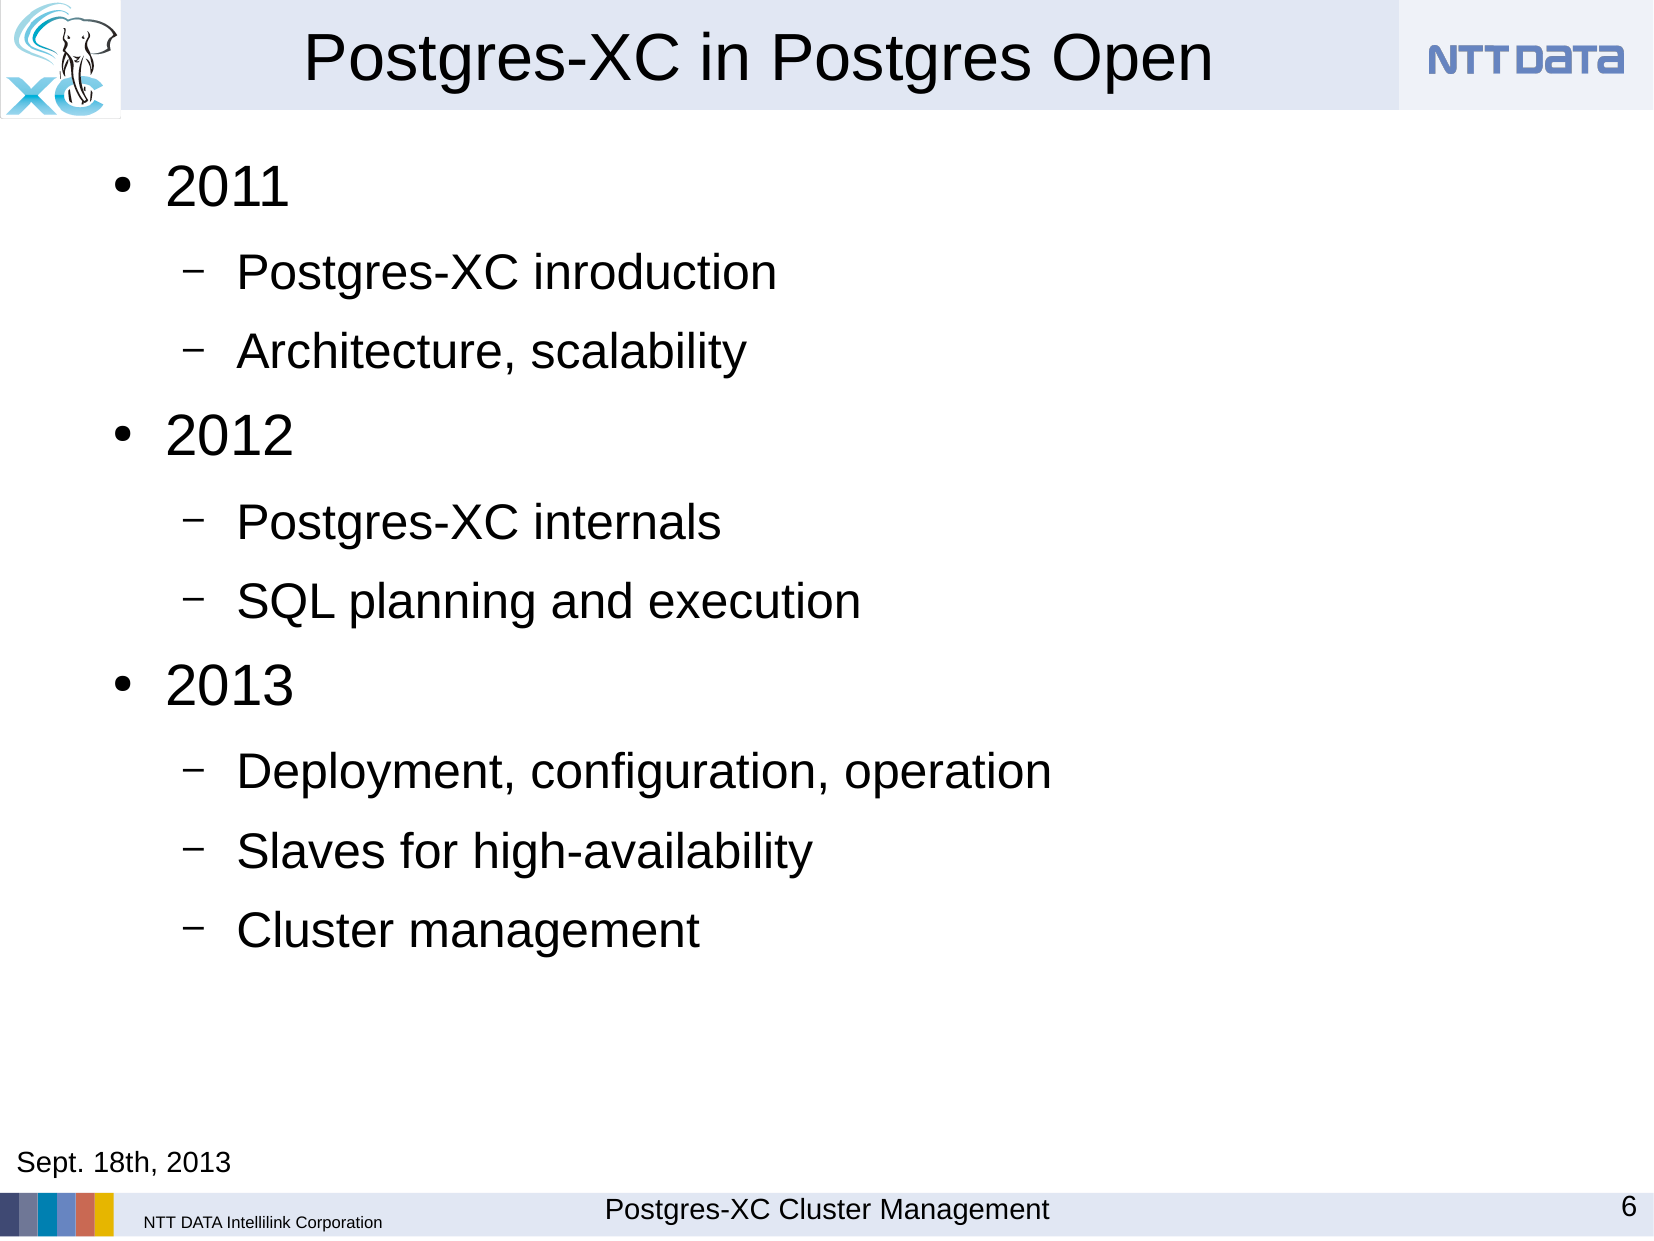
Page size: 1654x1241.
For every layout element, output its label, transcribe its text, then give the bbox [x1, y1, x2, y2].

title Postgres-XC in Postgres Open [120, 3, 1399, 110]
picture [1429, 45, 1624, 74]
list 2011 Postgres-XC inroduction Architecture, scalability 2012 Postgres-XC internals SQL planning and execution 2013 Deployment, configuration, operation Slaves for high-availability Cluster management [94, 153, 1583, 1111]
picture [0, 0, 121, 119]
